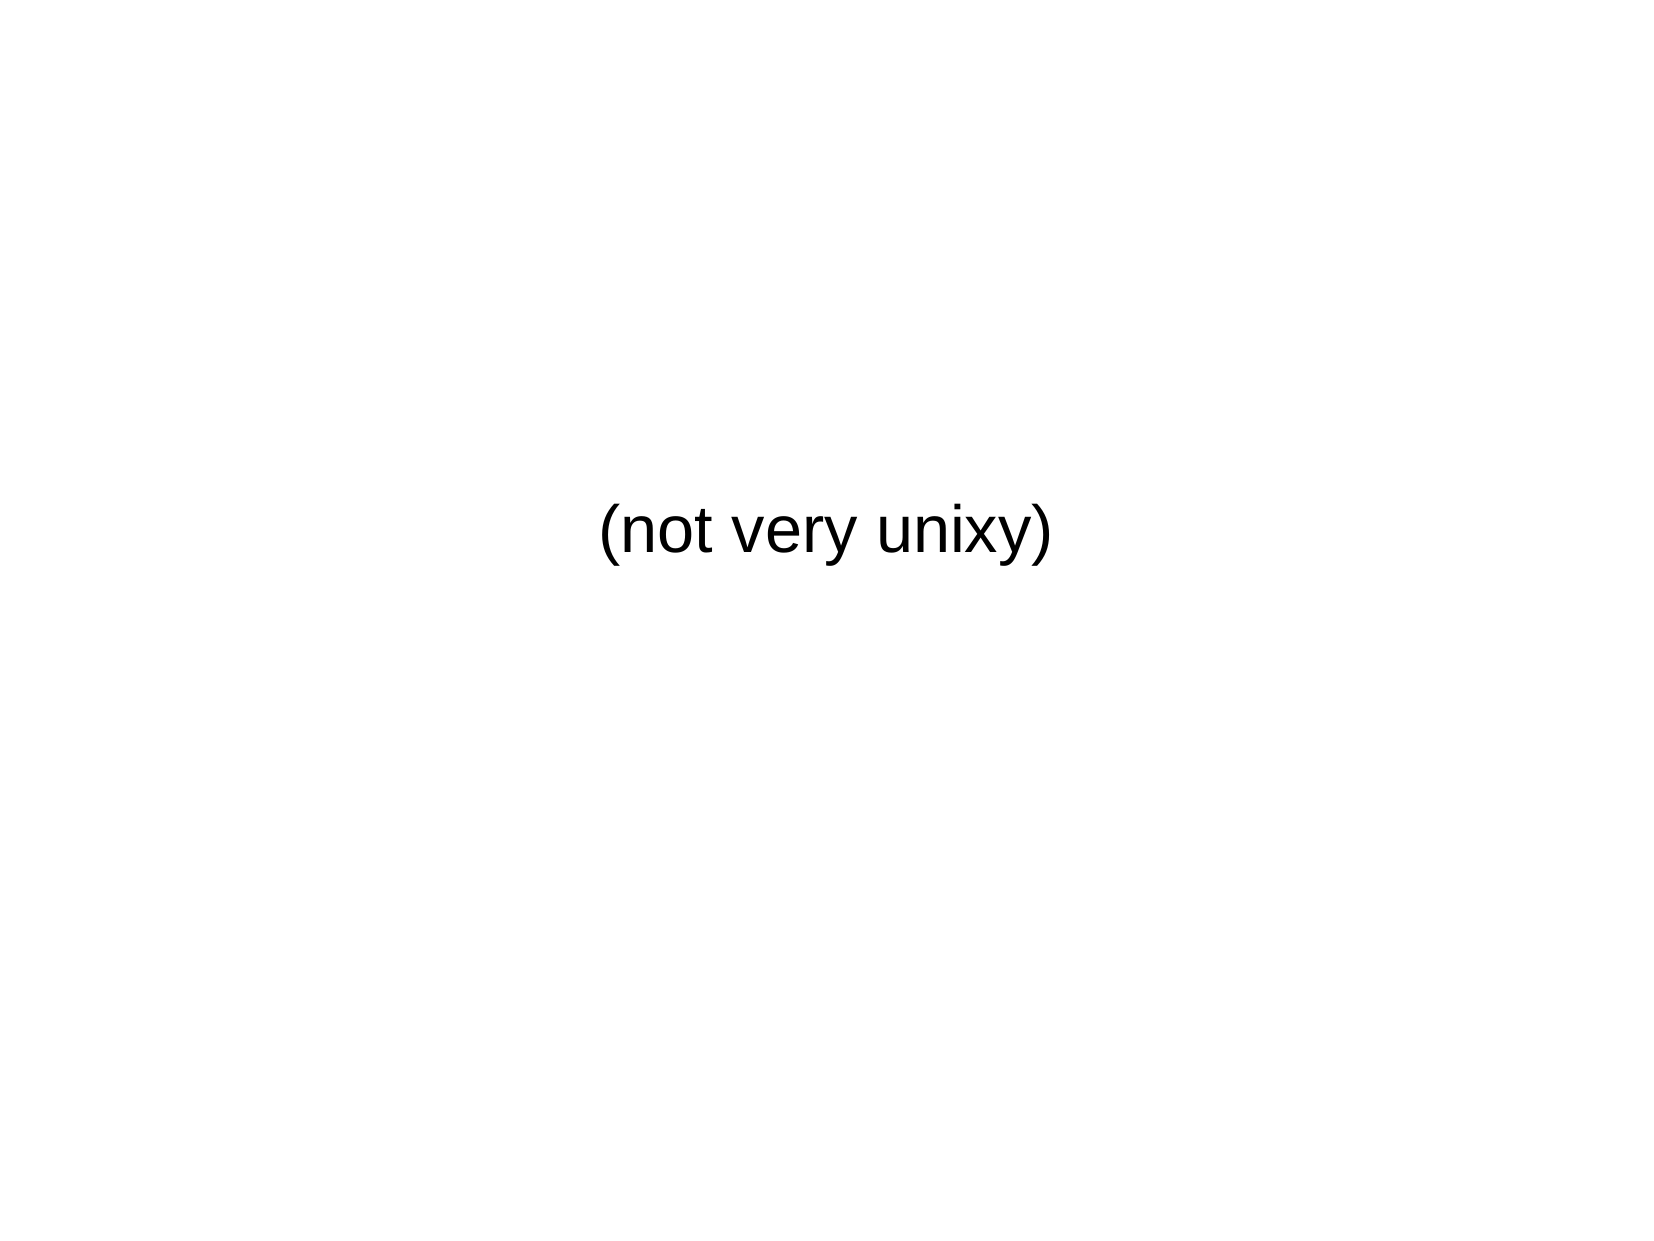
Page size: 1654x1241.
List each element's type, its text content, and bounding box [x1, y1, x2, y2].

subtitle (not very unixy) [82, 49, 1571, 1010]
